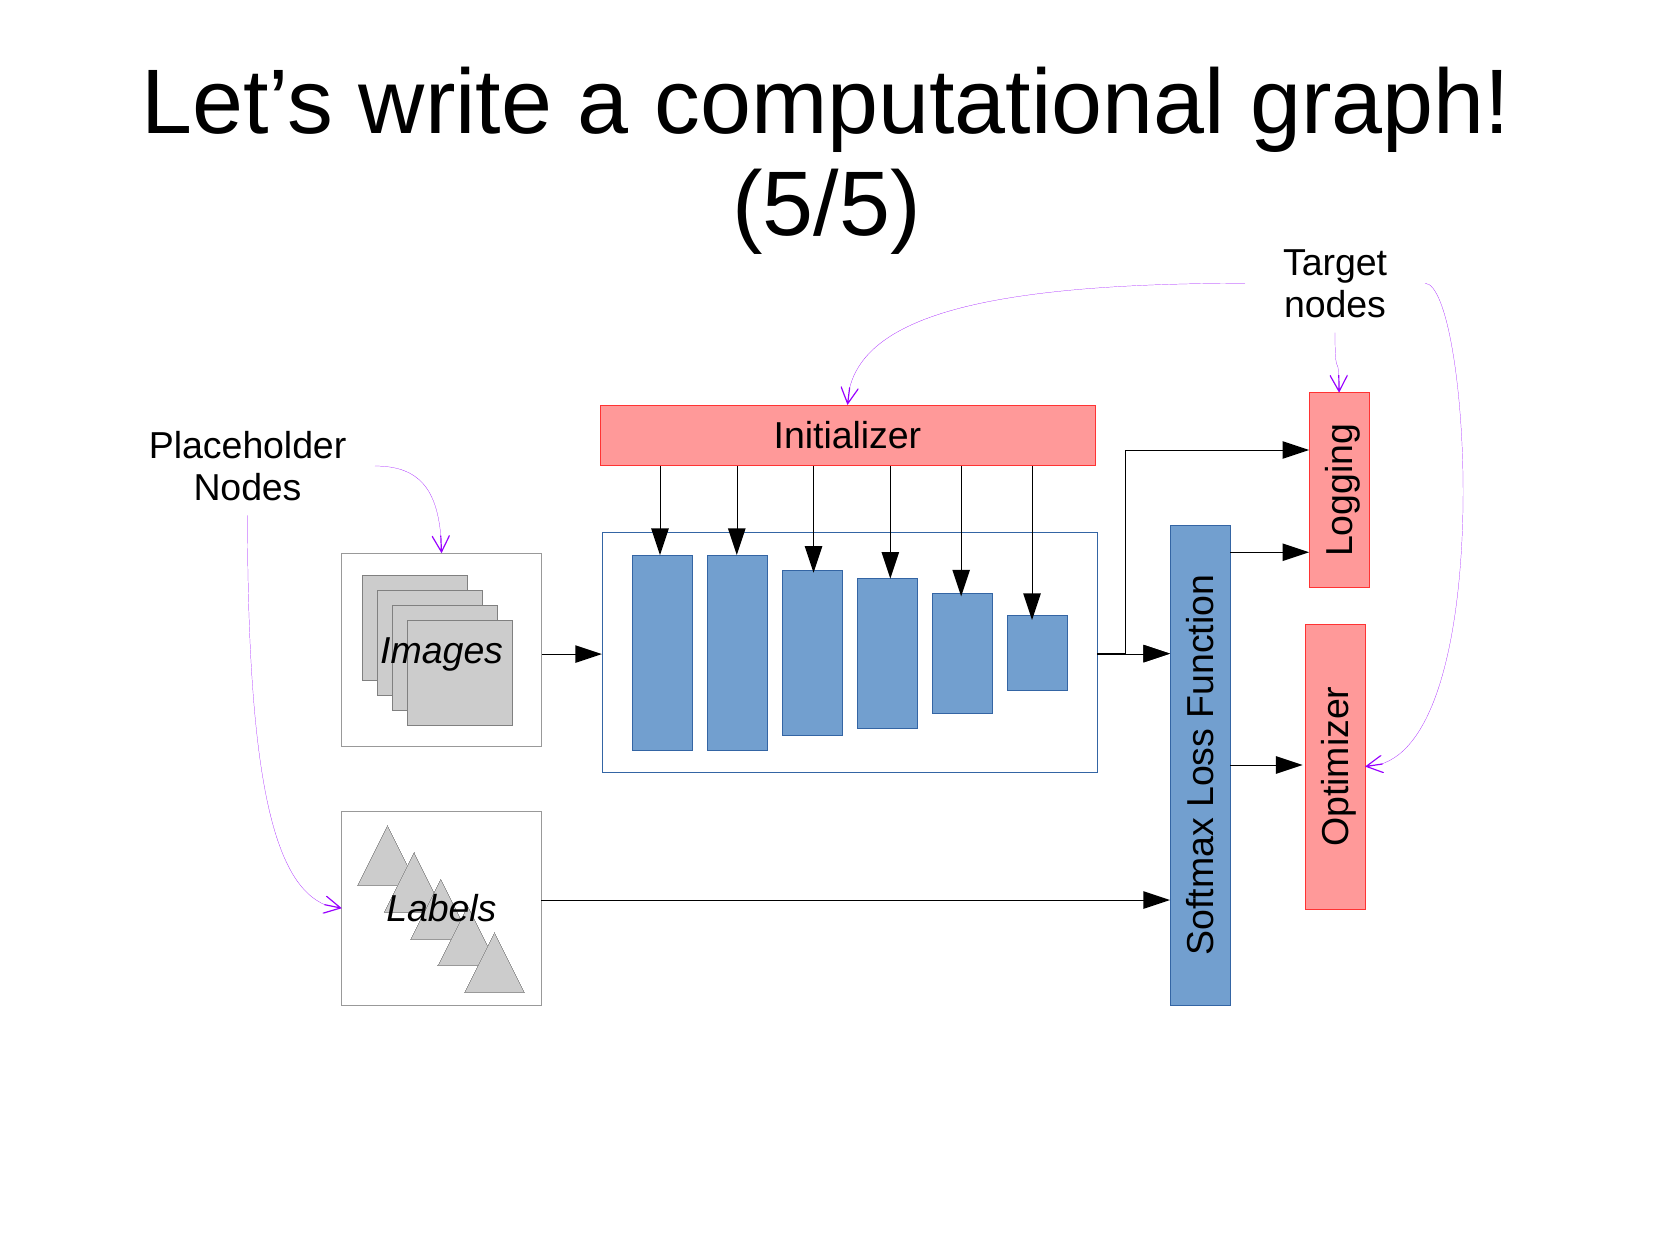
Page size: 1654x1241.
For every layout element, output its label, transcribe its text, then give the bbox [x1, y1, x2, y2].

text_box [632, 555, 693, 751]
text_box Optimizer [1305, 624, 1366, 910]
text_box [1007, 615, 1068, 691]
title Let’s write a computational graph! (5/5) [82, 49, 1571, 257]
text_box [707, 555, 768, 751]
text_box Softmax Loss Function [1170, 525, 1231, 1006]
text_box Labels [341, 811, 542, 1006]
text_box [857, 578, 918, 729]
text_box Target nodes [1245, 233, 1426, 333]
text_box Images [341, 553, 542, 747]
text_box Placeholder Nodes [120, 416, 376, 516]
text_box Initializer [600, 405, 1096, 466]
text_box [932, 593, 993, 714]
text_box Logging [1309, 392, 1370, 588]
text_box [782, 570, 843, 736]
